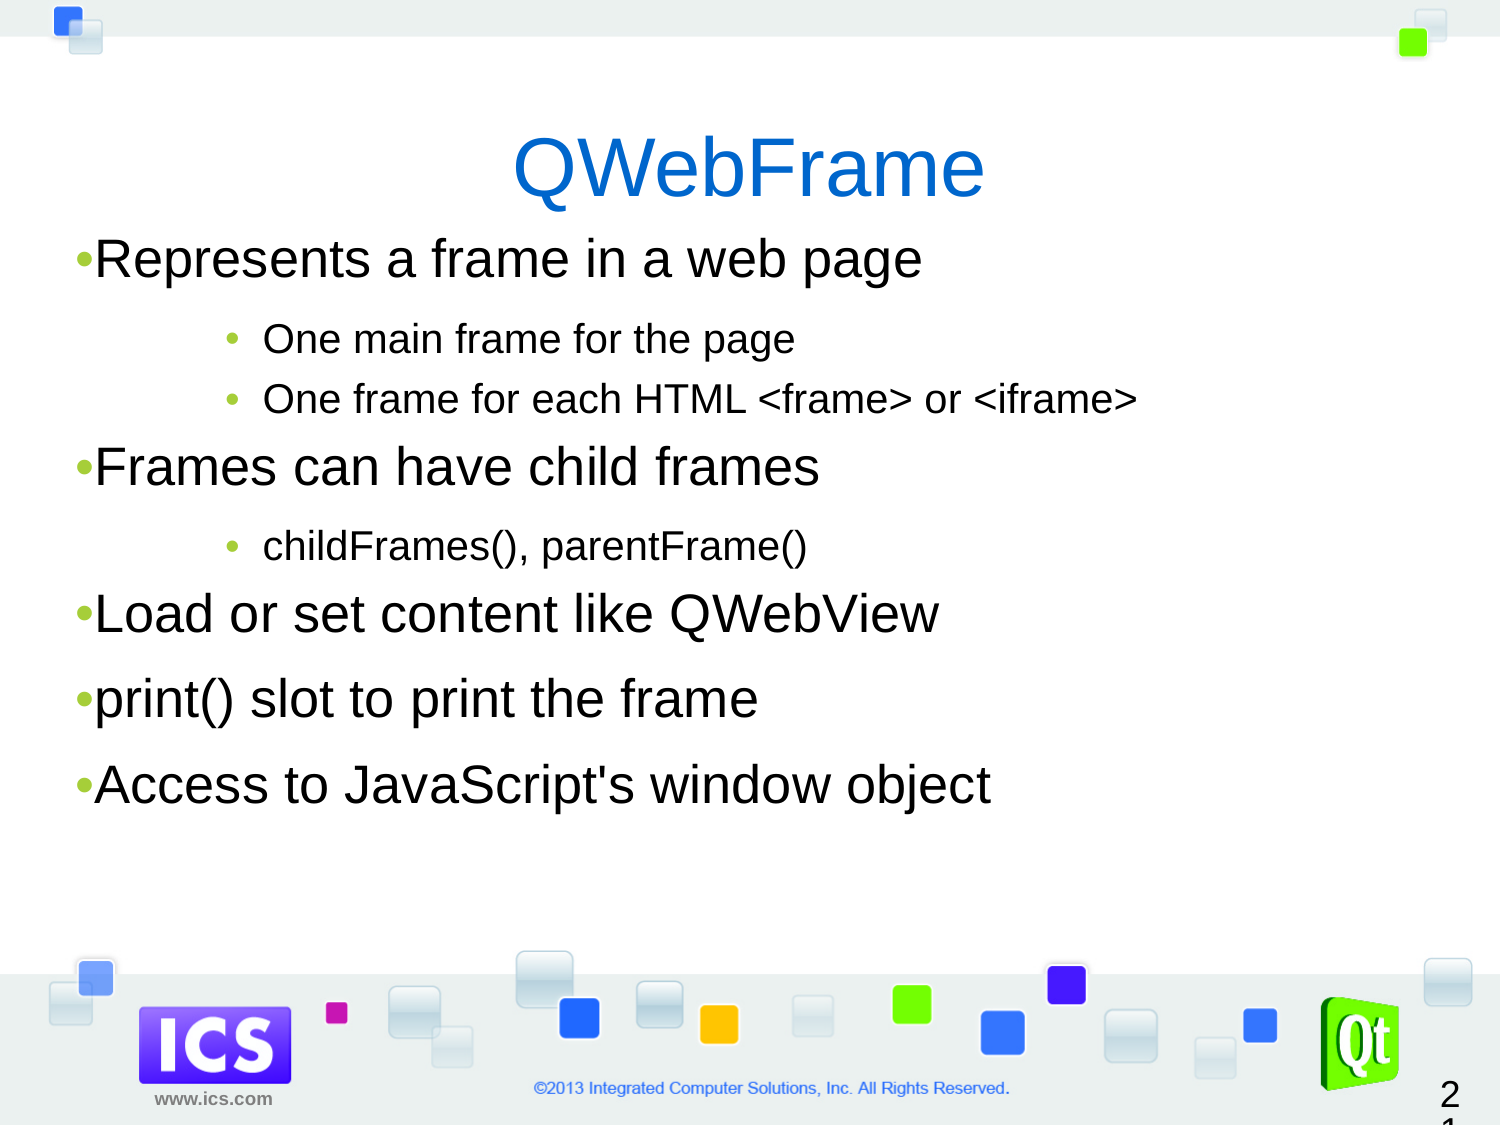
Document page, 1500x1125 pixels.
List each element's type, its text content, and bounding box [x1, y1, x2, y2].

title QWebFrame [112, 50, 1388, 232]
picture [0, 0, 1500, 62]
picture [0, 950, 1500, 1125]
list Represents a frame in a web page One main frame for the page One frame for each HTML <frame> or <iframe> Frames can have child frames childFrames(), parentFrame() Load or set content like QWebView print() slot to print the frame Access to JavaScript's window object [75, 232, 1426, 976]
